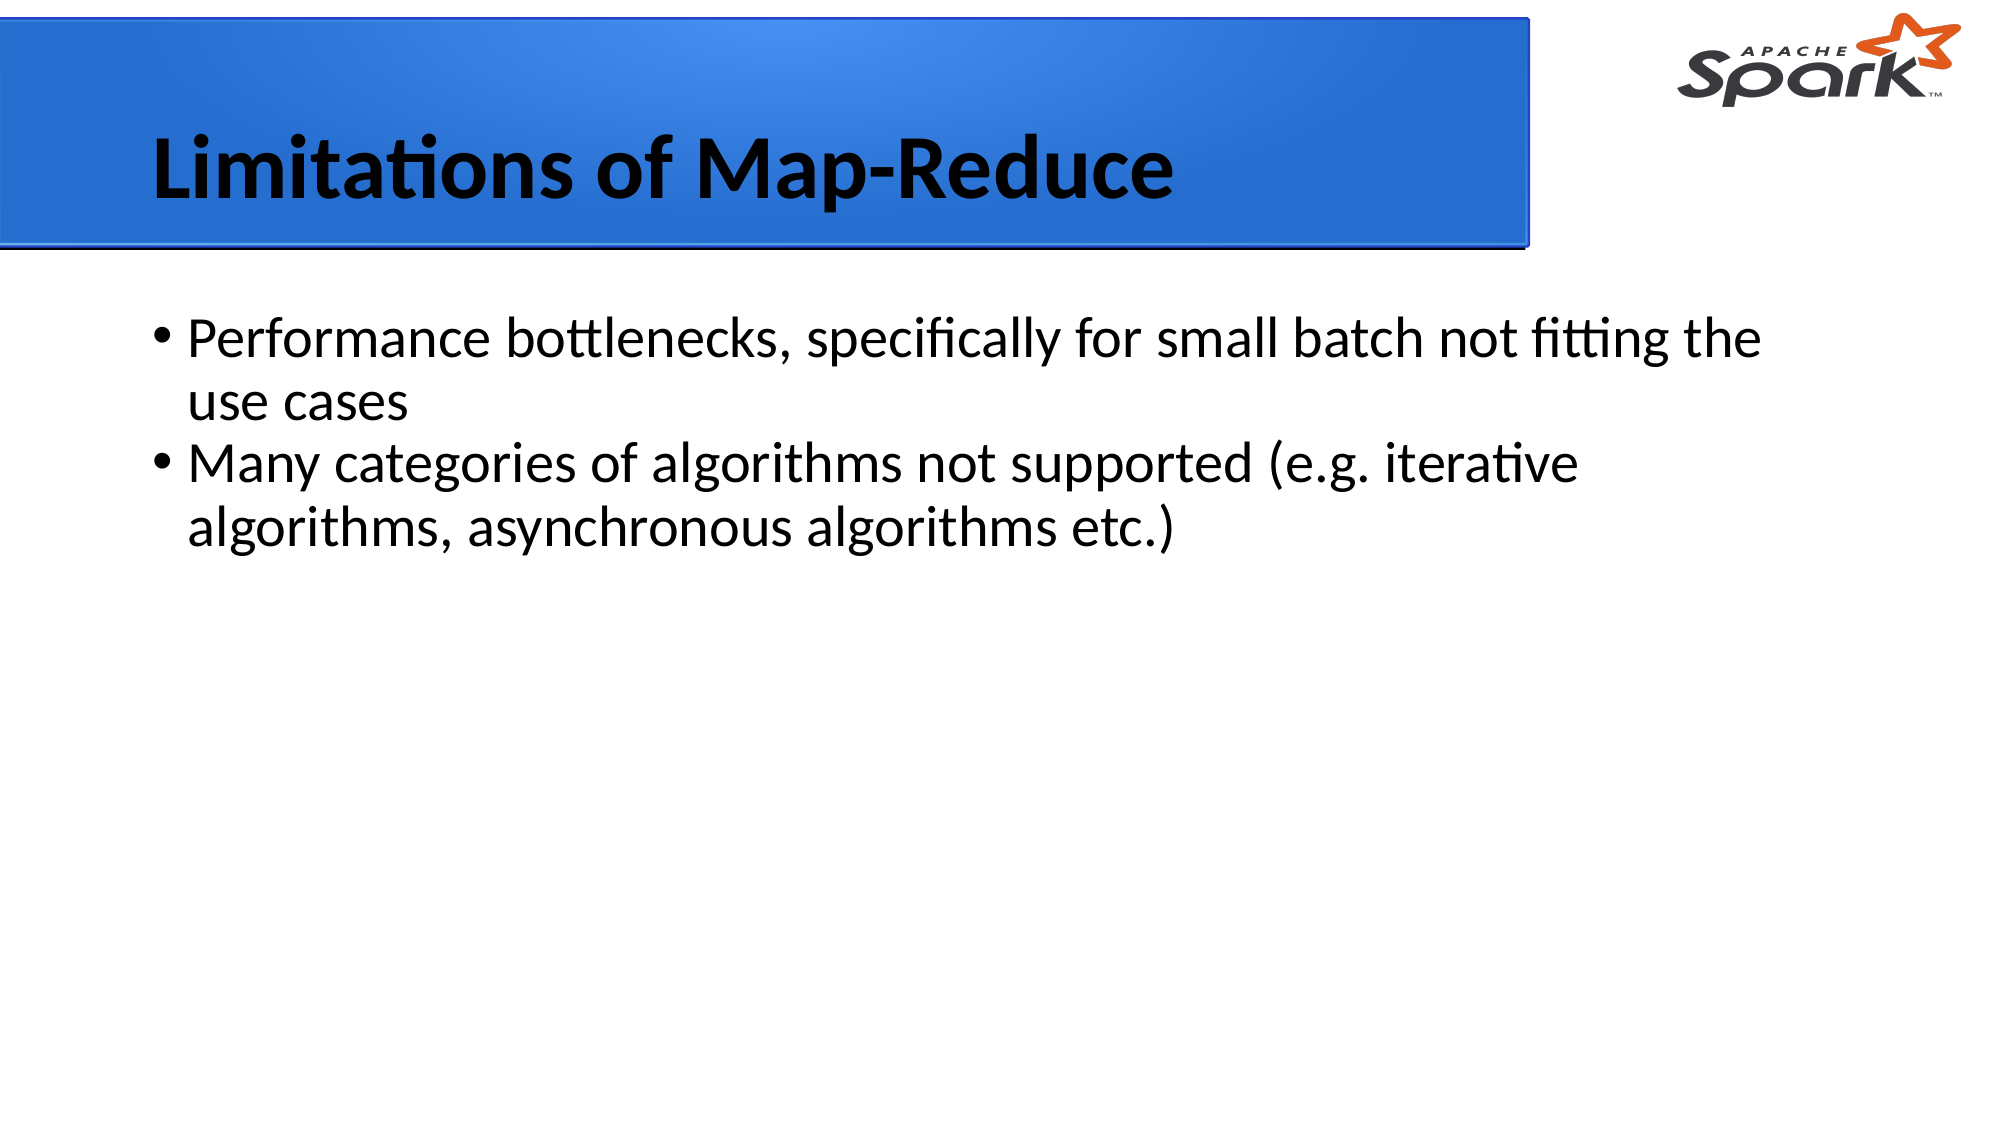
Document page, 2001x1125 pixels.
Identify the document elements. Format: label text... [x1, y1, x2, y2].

text_box Limitations of Map-Reduce [137, 59, 1863, 277]
picture [1677, 13, 1961, 107]
text_box Performance bottlenecks, specifically for small batch not fitting the use cases Many categories of algorithms not supported (e.g. iterative algorithms, asynchronous algorithms etc.) [137, 299, 1863, 1013]
